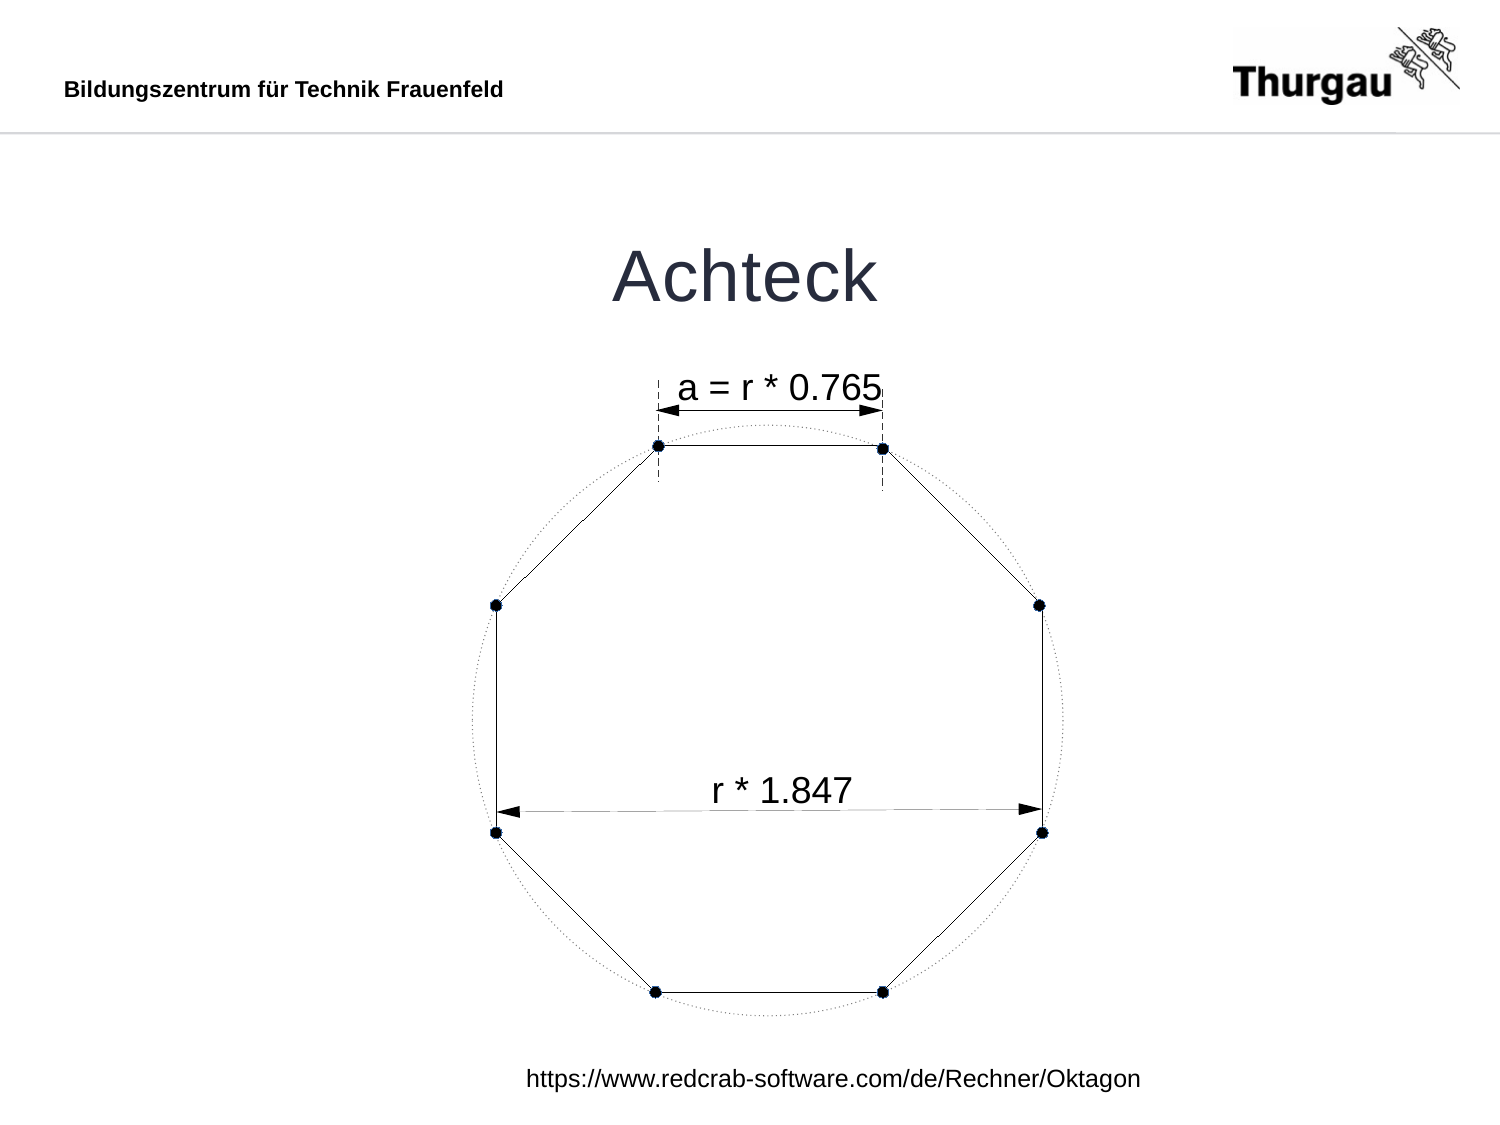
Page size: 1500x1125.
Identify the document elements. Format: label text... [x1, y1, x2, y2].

text_box [876, 442, 889, 455]
text_box a = r * 0.765 [662, 359, 898, 417]
text_box [1036, 826, 1049, 839]
text_box [490, 599, 503, 612]
text_box https://www.redcrab-software.com/de/Rechner/Oktagon [511, 1057, 1158, 1101]
picture [1233, 27, 1460, 105]
text_box [652, 439, 665, 452]
text_box [1033, 599, 1046, 612]
text_box [649, 986, 662, 999]
text_box r * 1.847 [696, 761, 868, 819]
text_box Bildungszentrum für Technik Frauenfeld [48, 65, 667, 115]
text_box Achteck [56, 239, 1435, 323]
text_box [110, 825, 801, 967]
text_box [876, 986, 889, 999]
